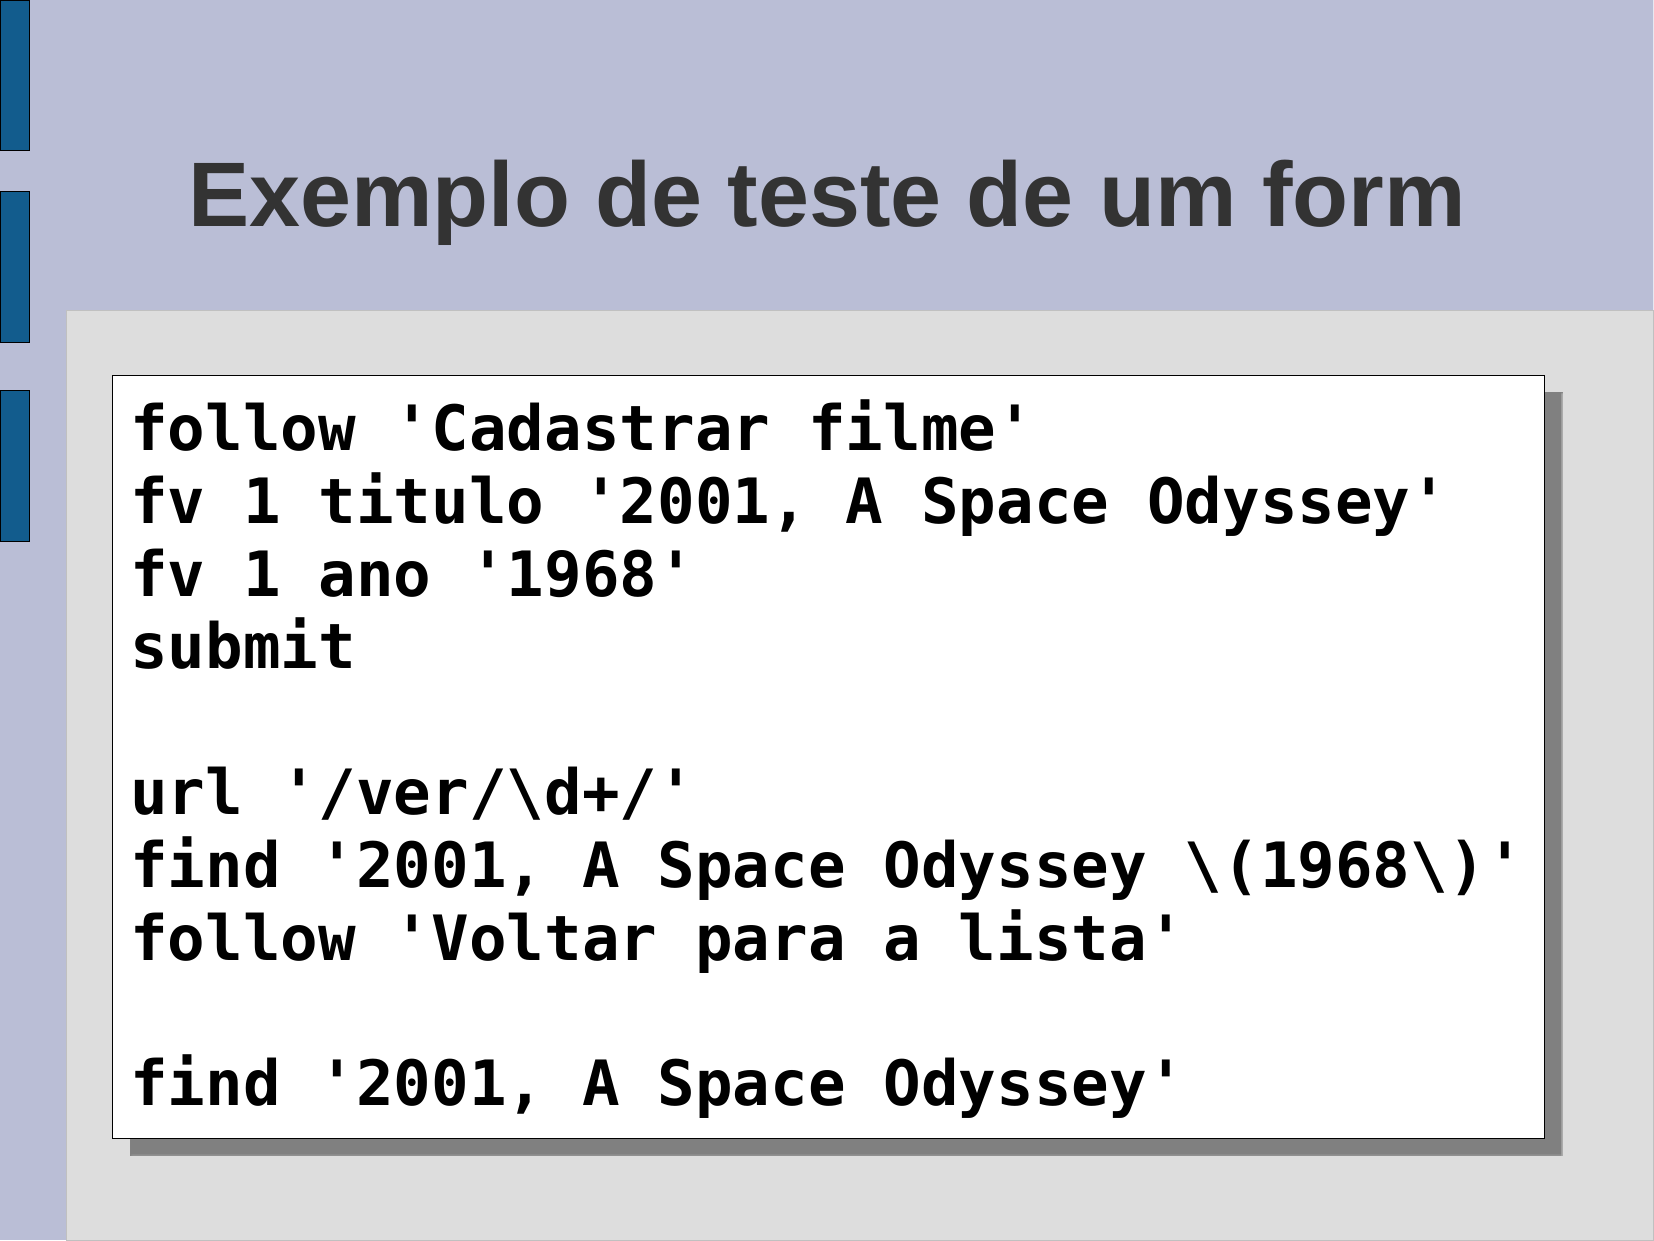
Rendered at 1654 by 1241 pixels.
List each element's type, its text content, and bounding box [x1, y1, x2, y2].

text_box follow 'Cadastrar filme' fv 1 titulo '2001, A Space Odyssey' fv 1 ano '1968' submit url '/ver/\d+/' find '2001, A Space Odyssey \(1968\)' follow 'Voltar para a lista' find '2001, A Space Odyssey' [112, 375, 1545, 1139]
title Exemplo de teste de um form [121, 91, 1534, 299]
